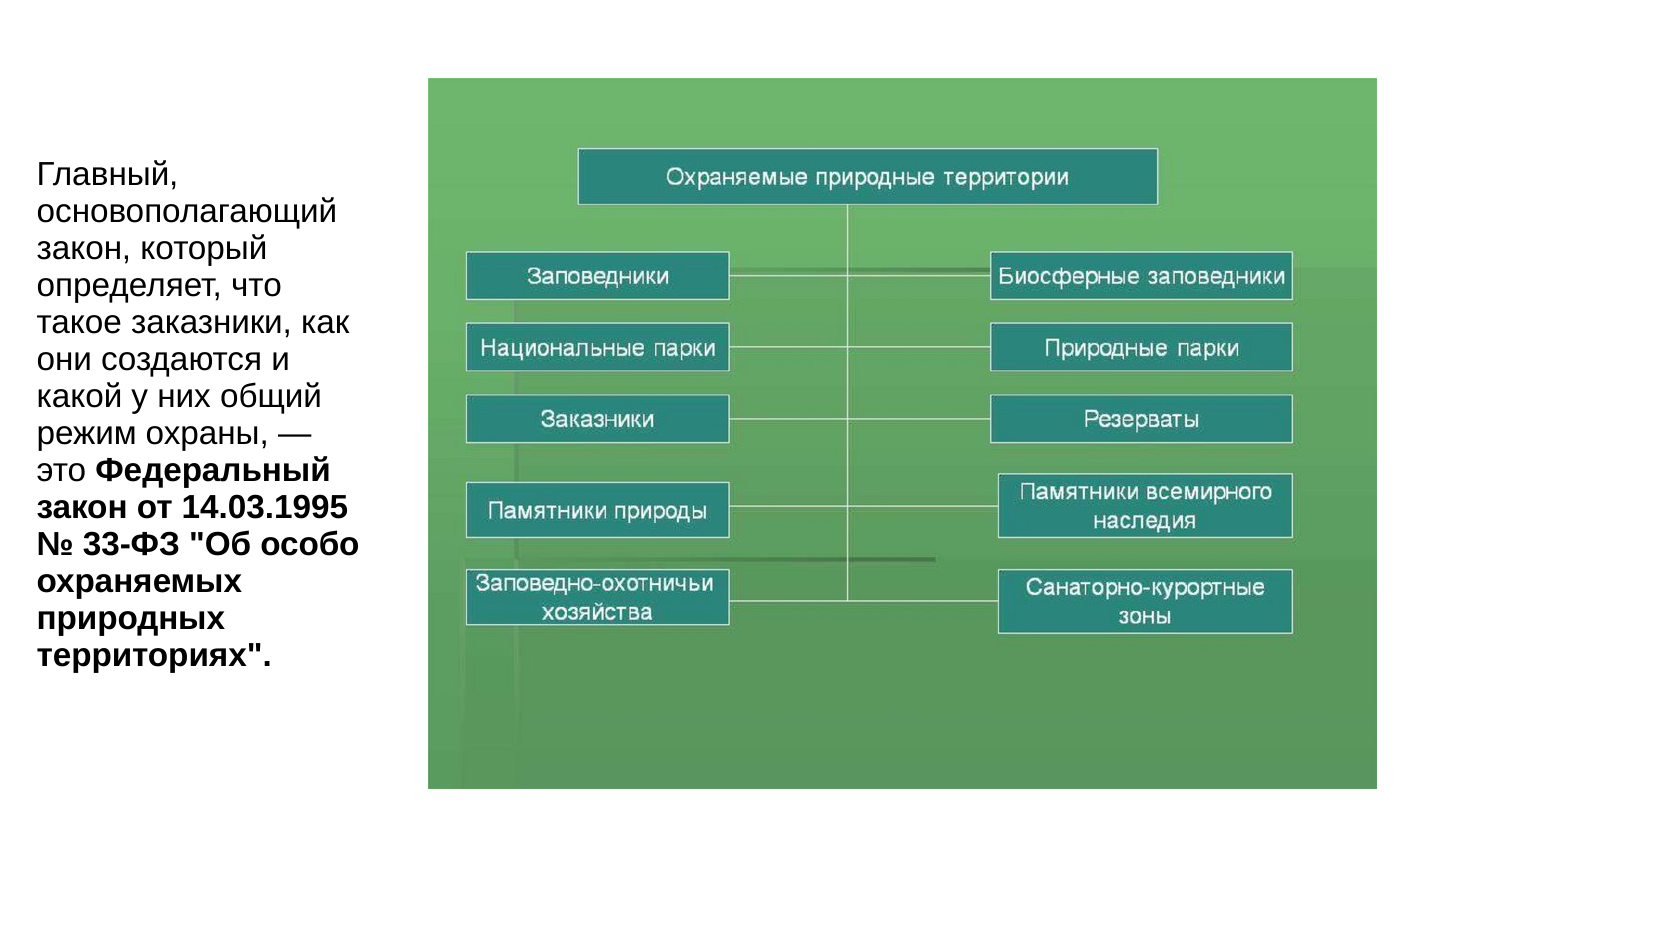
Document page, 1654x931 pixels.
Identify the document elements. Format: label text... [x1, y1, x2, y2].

text_box Главный, основополагающий закон, который определяет, что такое заказники, как они создаются и какой у них общий режим охраны, — это Федеральный закон от 14.03.1995 № 33-ФЗ "Об особо охраняемых природных территориях". [21, 147, 384, 726]
picture [428, 78, 1377, 789]
